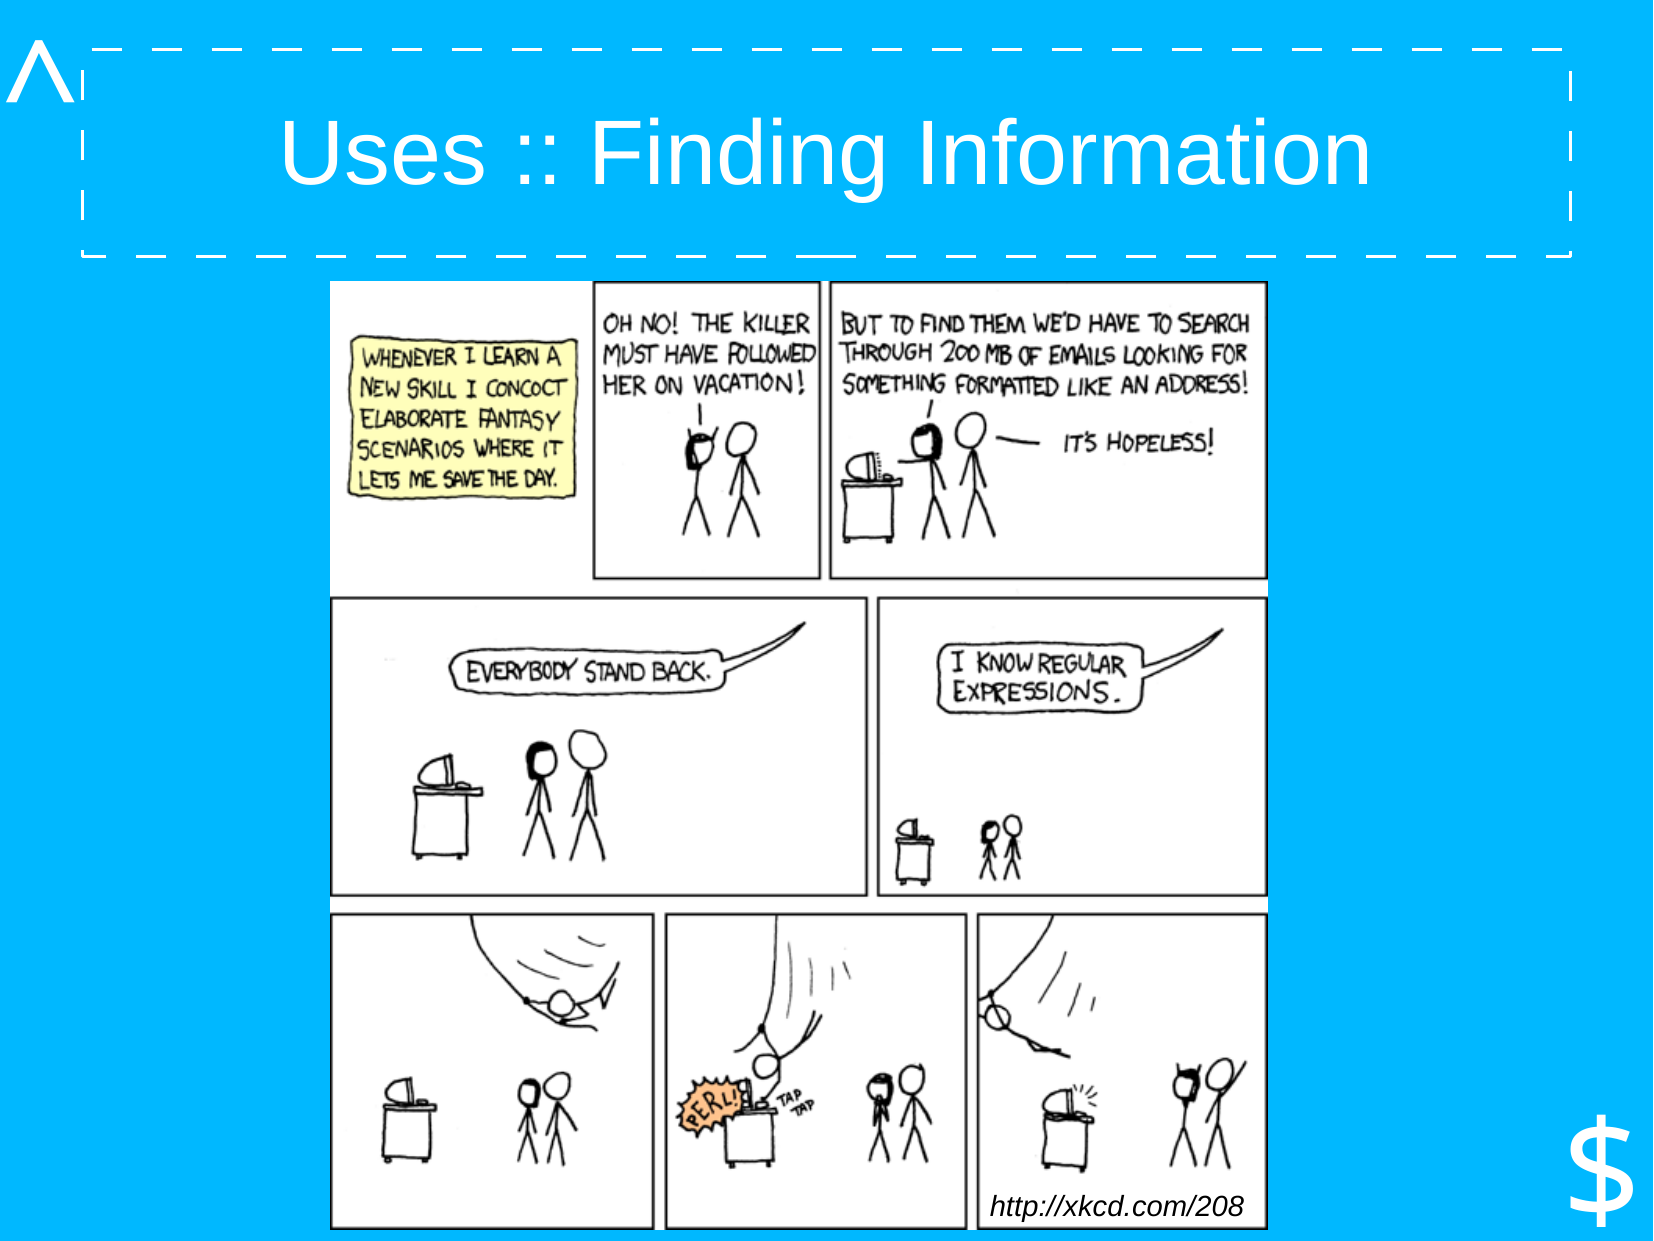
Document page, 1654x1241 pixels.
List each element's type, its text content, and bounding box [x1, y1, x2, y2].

picture [331, 282, 1267, 1229]
text_box http://xkcd.com/208 [975, 1182, 1276, 1231]
title Uses :: Finding Information [82, 49, 1571, 257]
